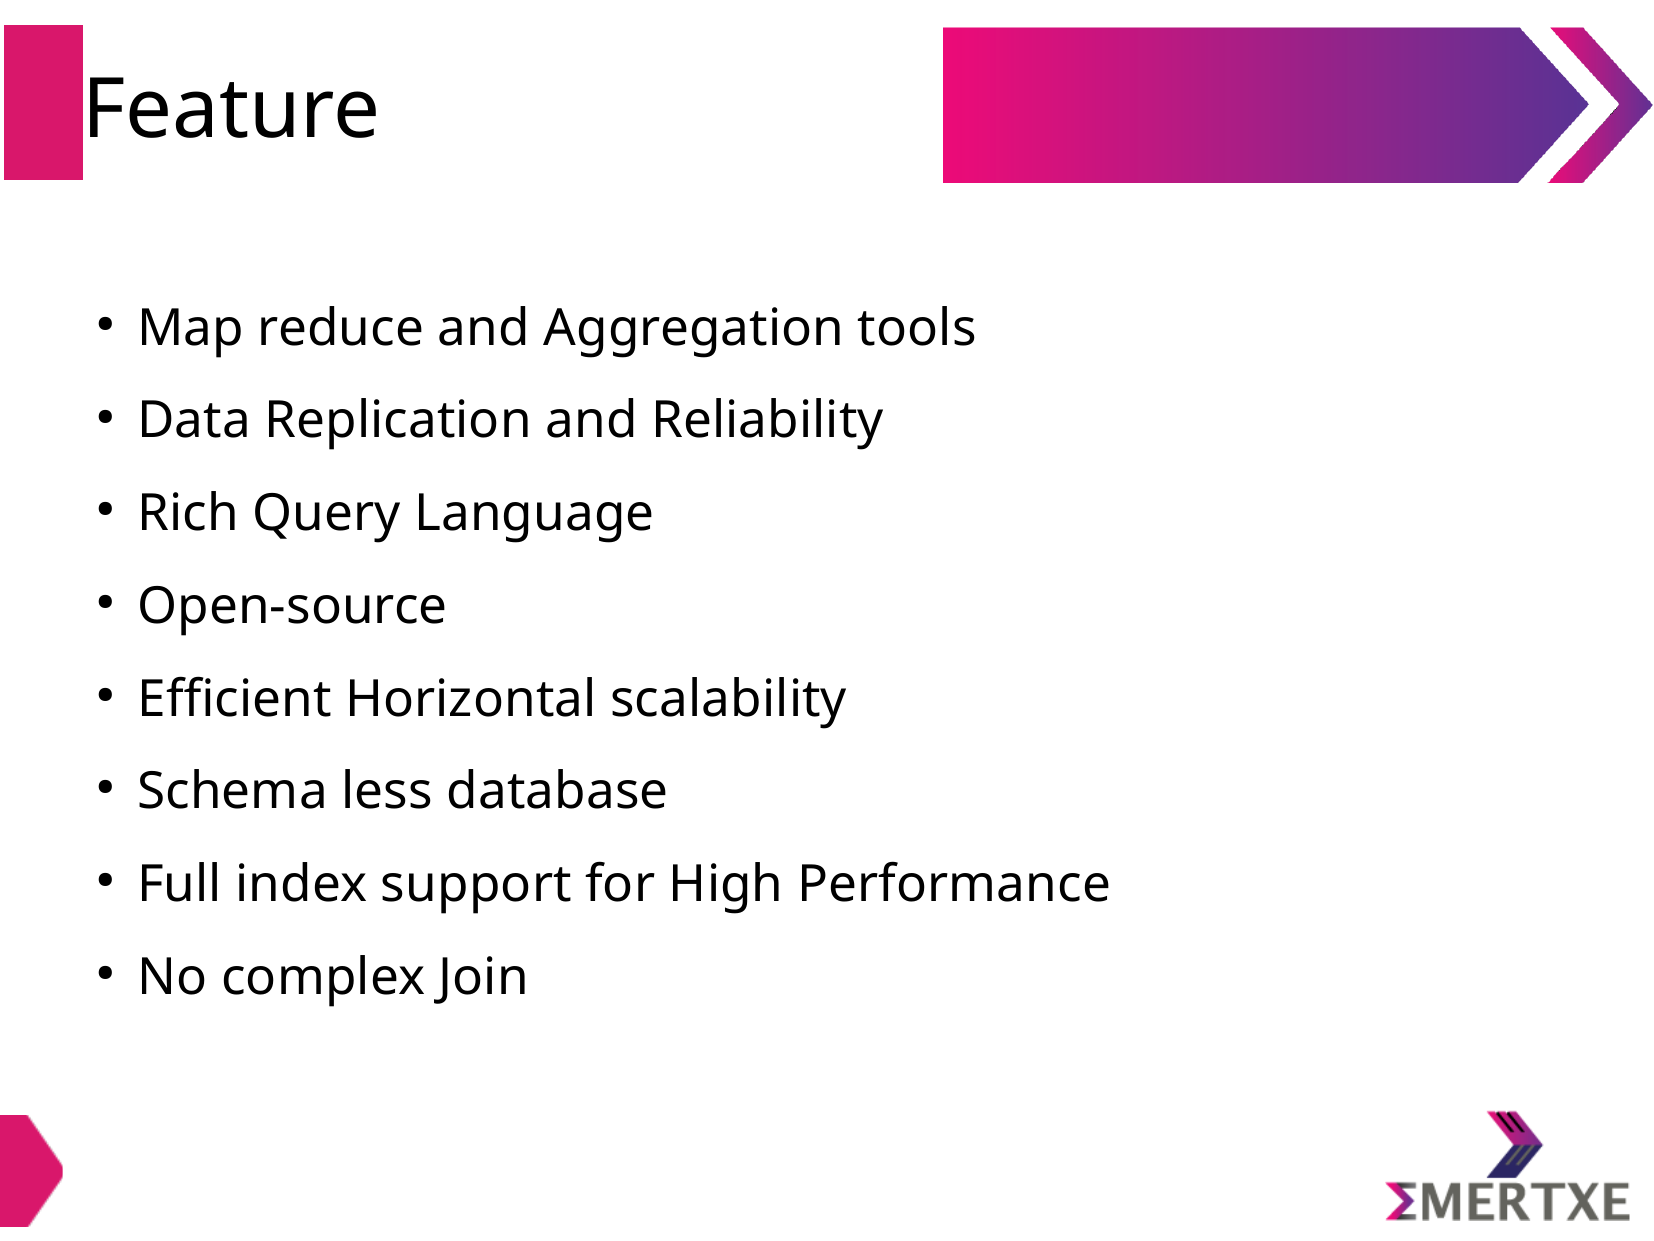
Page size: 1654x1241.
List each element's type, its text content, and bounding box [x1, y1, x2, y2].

picture [1571, 27, 1653, 183]
picture [1385, 1107, 1631, 1221]
title Feature [82, 2, 1571, 210]
list Map reduce and Aggregation tools Data Replication and Reliability Rich Query Language Open-source Efficient Horizontal scalability Schema less database Full index support for High Performance No complex Join [82, 290, 1571, 1010]
